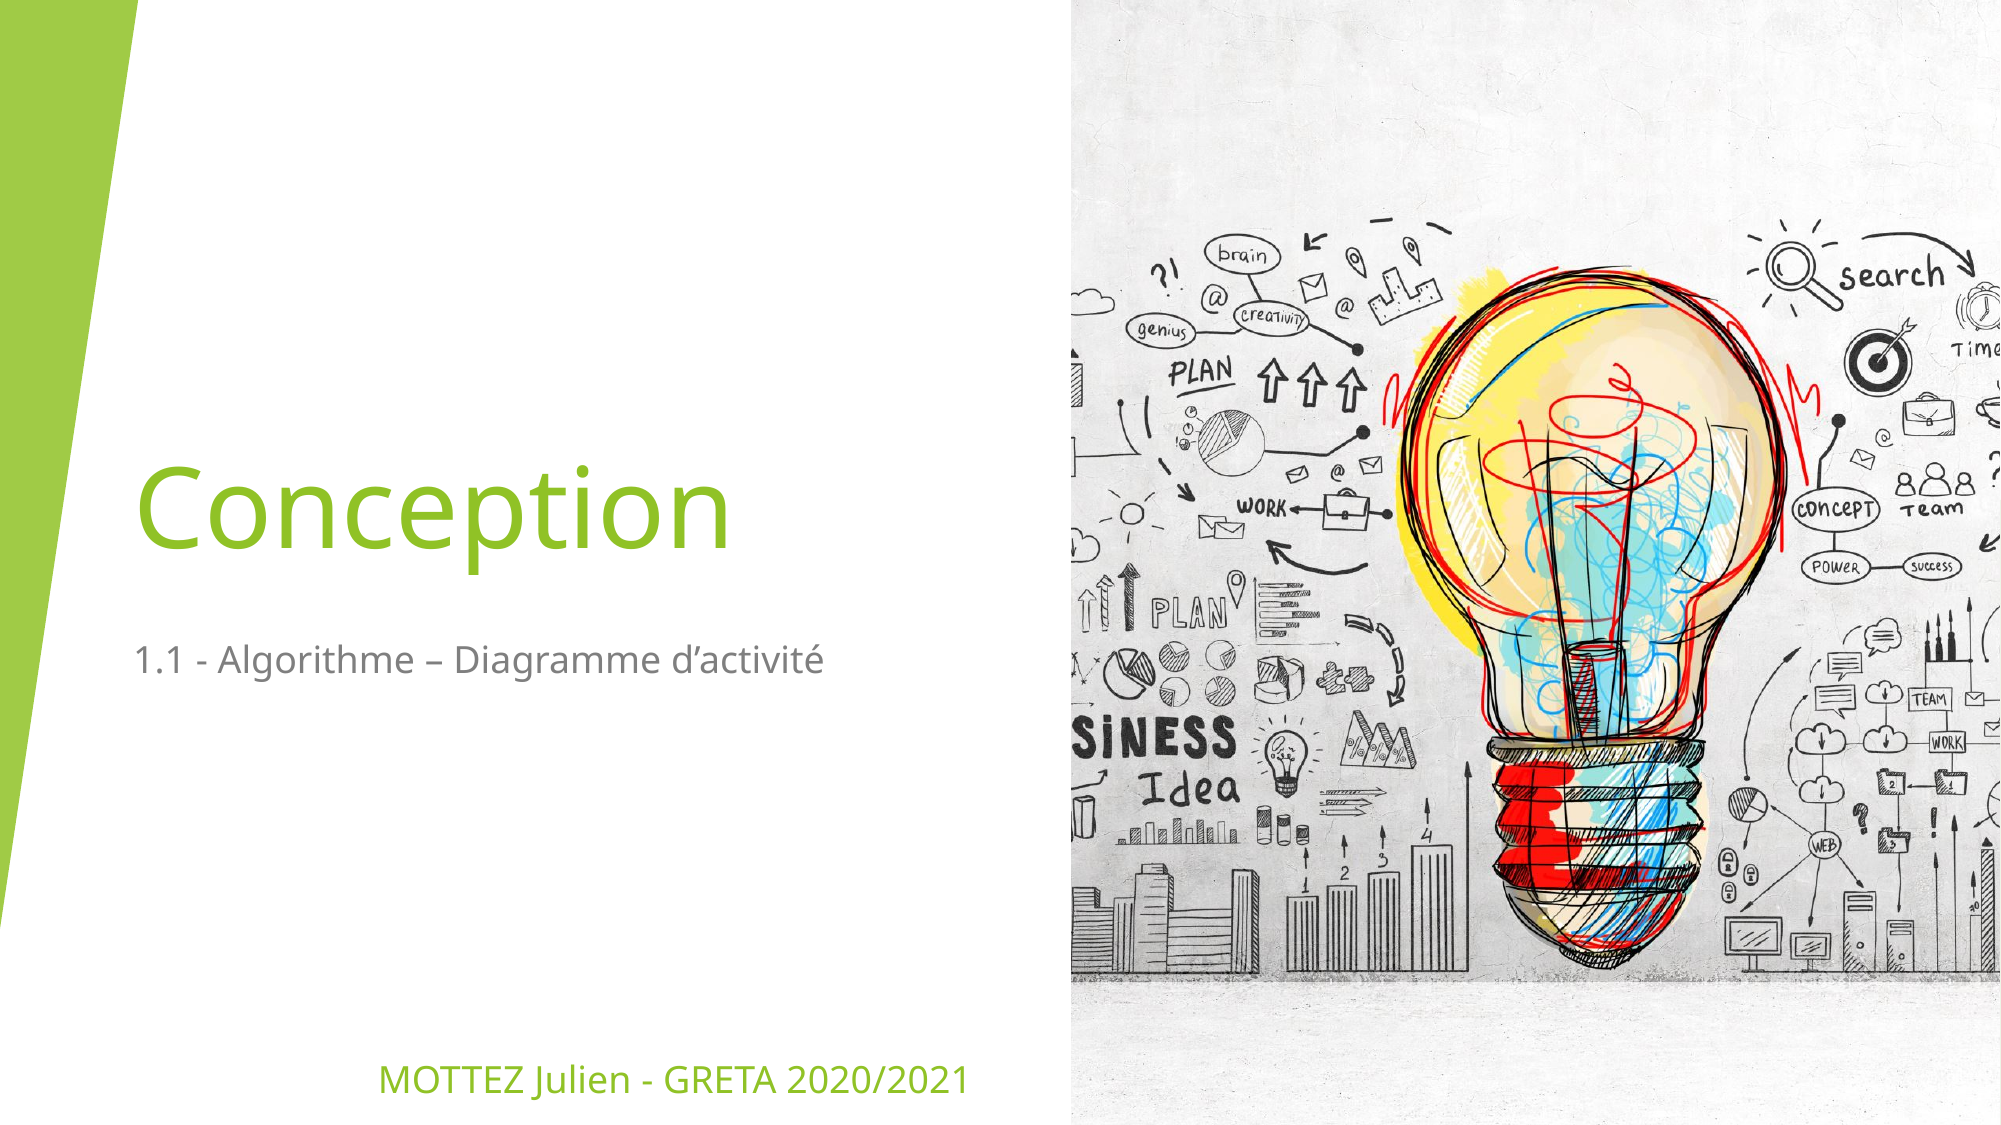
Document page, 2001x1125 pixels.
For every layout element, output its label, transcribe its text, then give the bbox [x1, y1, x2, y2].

picture [1071, 0, 2000, 1125]
title Conception [118, 118, 941, 579]
text_box MOTTEZ Julien - GRETA 2020/2021 [362, 1006, 1072, 1109]
subtitle 1.1 - Algorithme – Diagramme d’activité [118, 628, 941, 947]
